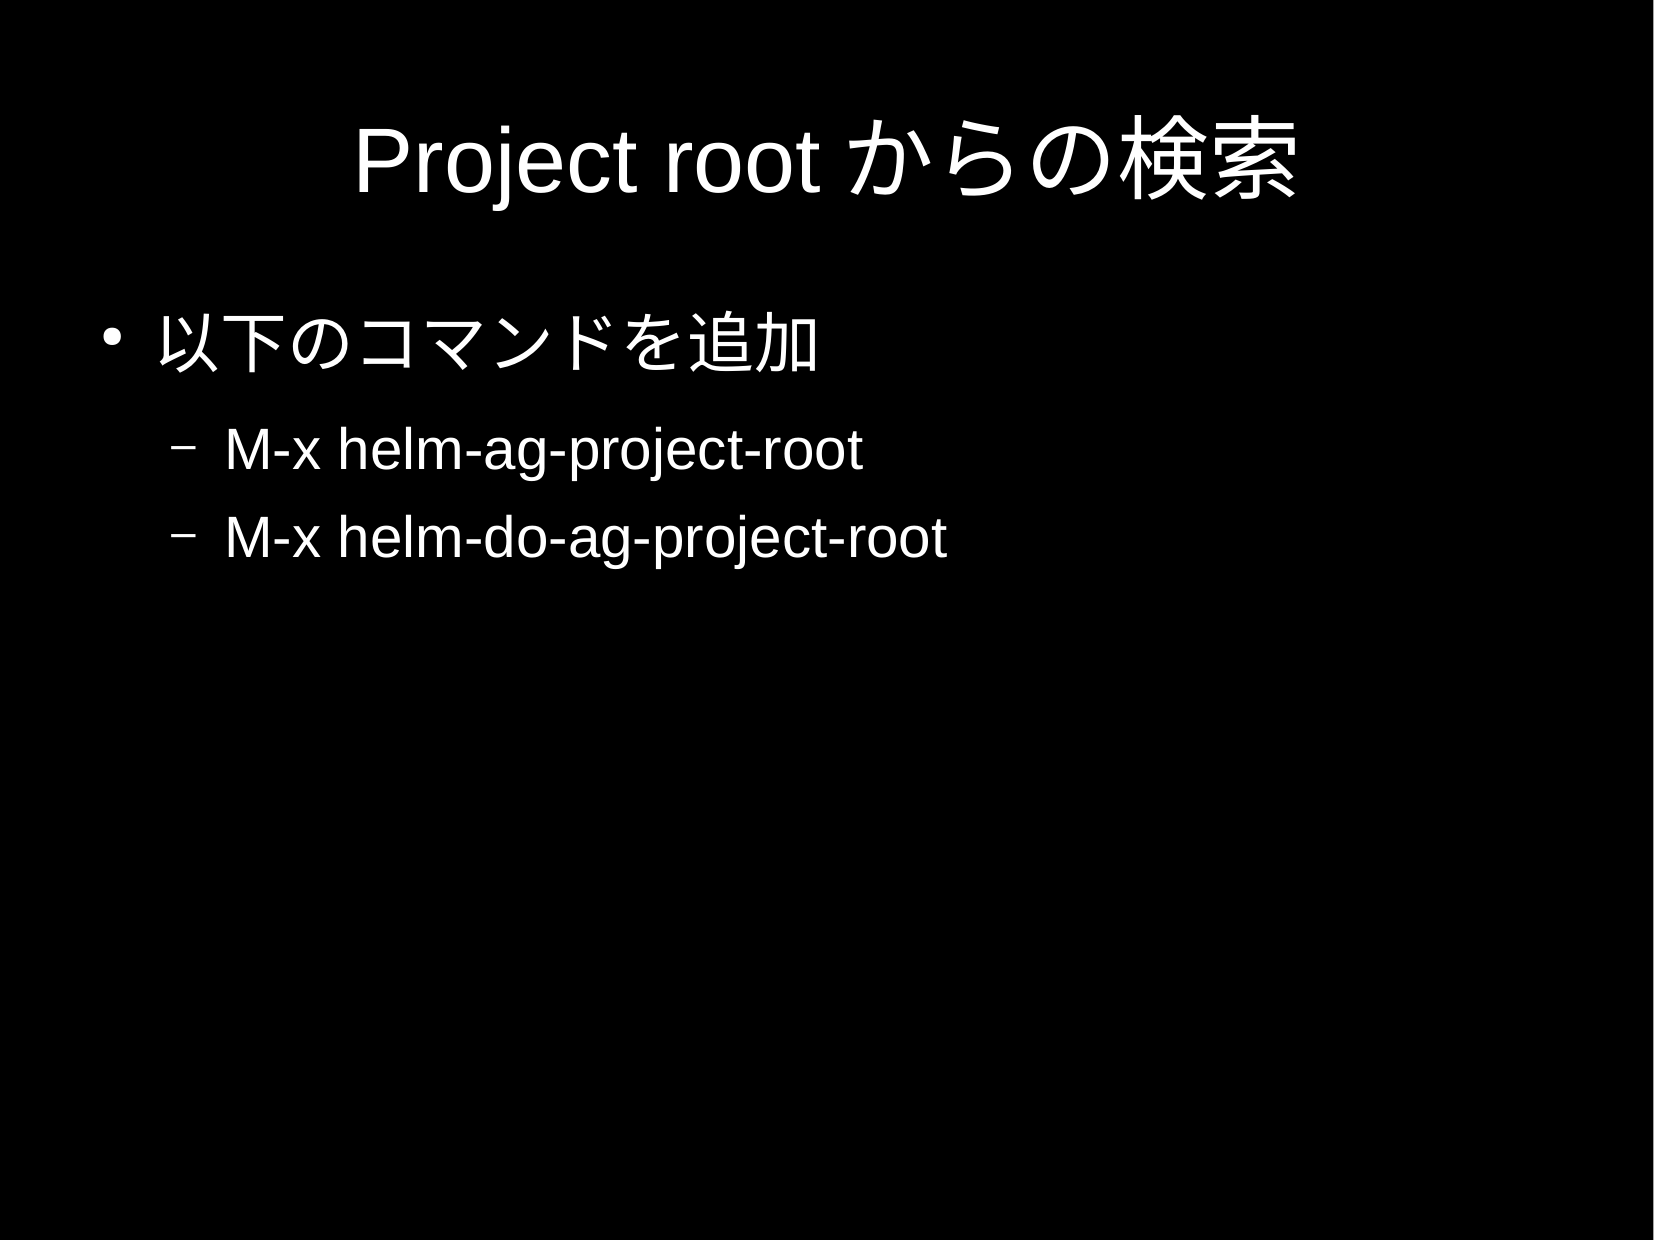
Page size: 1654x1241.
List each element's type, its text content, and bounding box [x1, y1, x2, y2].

title Project rootからの検索 [82, 49, 1571, 257]
list 以下のコマンドを追加 M-x helm-ag-project-root M-x helm-do-ag-project-root [82, 290, 1571, 1010]
